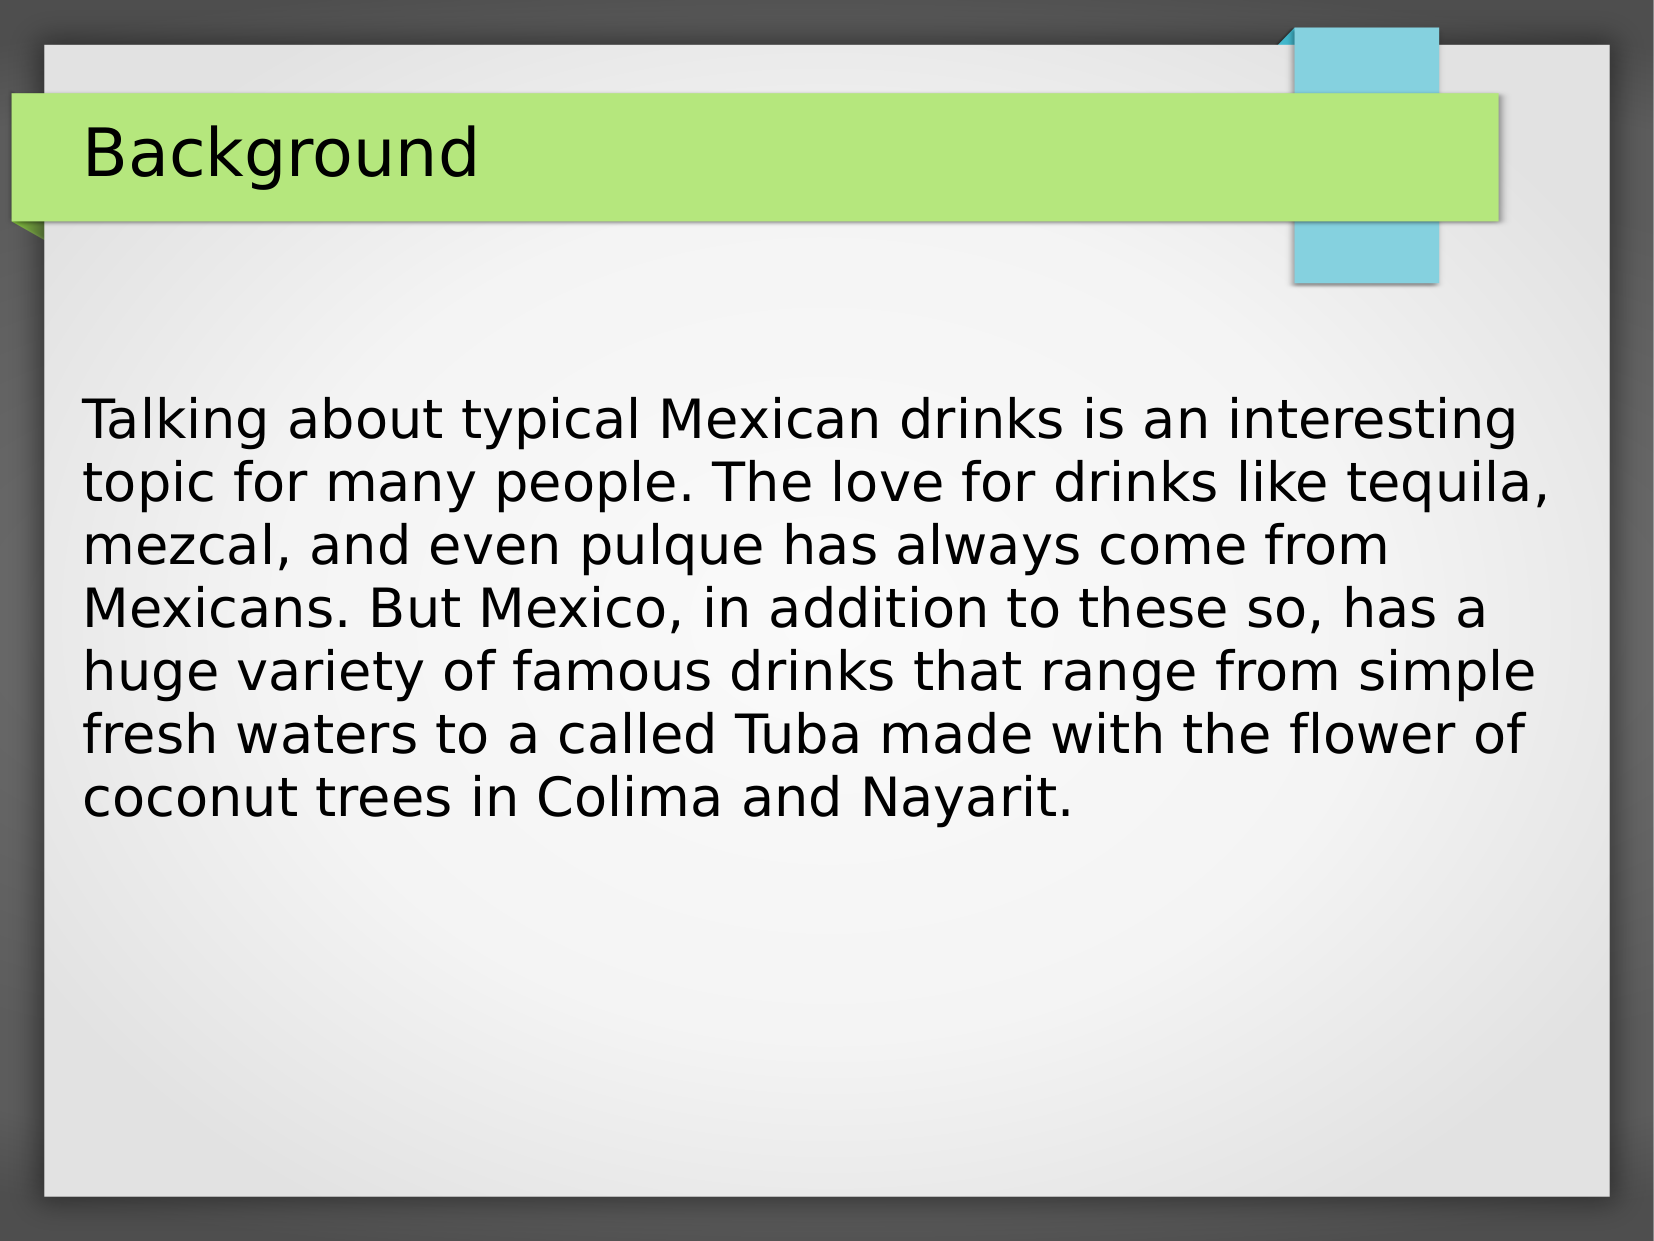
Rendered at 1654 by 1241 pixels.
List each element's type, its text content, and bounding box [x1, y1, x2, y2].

picture [0, 0, 1654, 1241]
list Talking about typical Mexican drinks is an interesting topic for many people. The love for drinks like tequila, mezcal, and even pulque has always come from Mexicans. But Mexico, in addition to these so, has a huge variety of famous drinks that range from simple fresh waters to a called Tuba made with the flower of coconut trees in Colima and Nayarit. [82, 295, 1571, 1015]
title Background [82, 94, 1264, 213]
